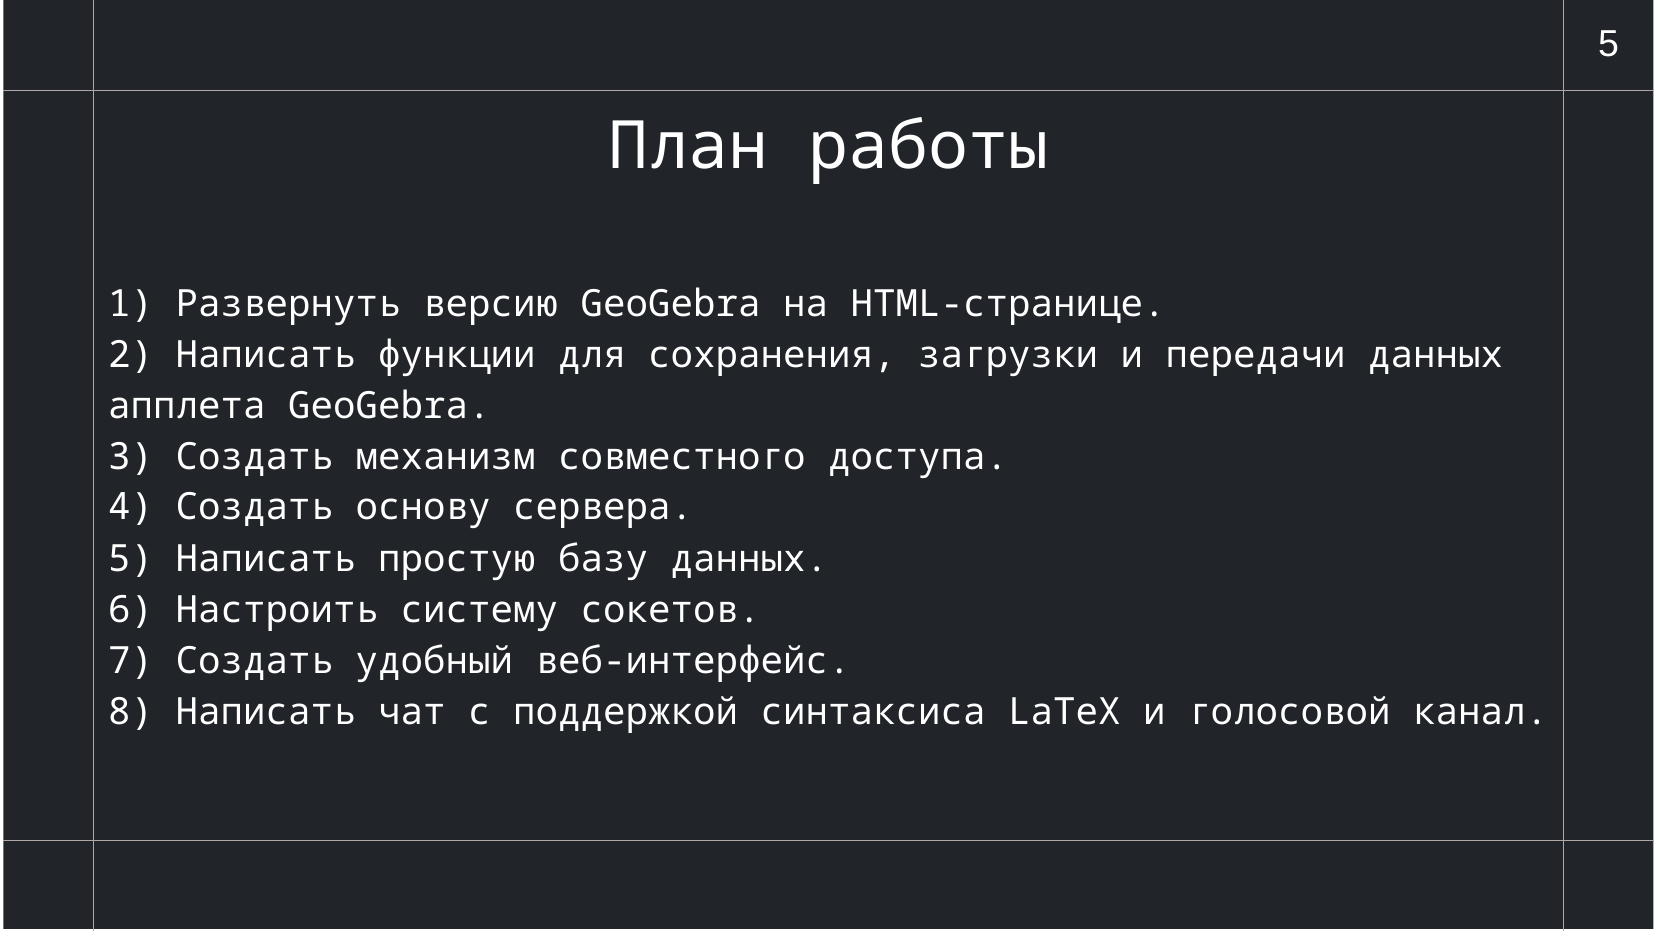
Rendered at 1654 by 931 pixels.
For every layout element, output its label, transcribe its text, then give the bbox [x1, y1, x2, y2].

text_box <номер> [1517, 15, 1654, 86]
text_box 1) Развернуть версию GeoGebra на HTML-странице. 2) Написать функции для сохранения, загрузки и передачи данных апплета GeoGebra. 3) Создать механизм совместного доступа. 4) Создать основу сервера. 5) Написать простую базу данных. 6) Настроить систему сокетов. 7) Создать удобный веб-интерфейс. 8) Написать чат с поддержкой синтаксиса LaTeX и голосовой канал. [93, 268, 1564, 676]
text_box План работы [93, 90, 1564, 183]
